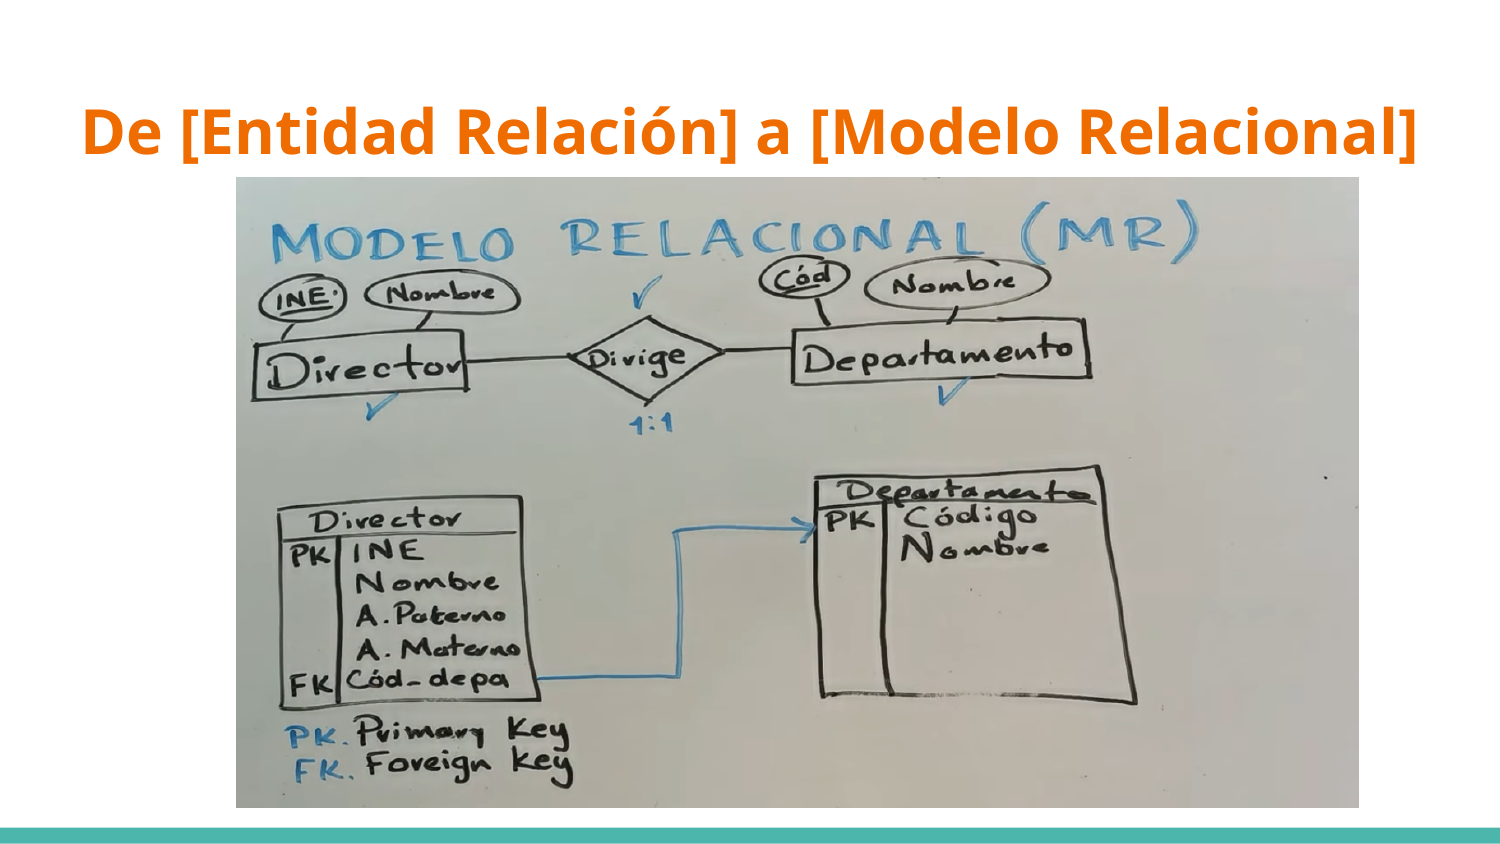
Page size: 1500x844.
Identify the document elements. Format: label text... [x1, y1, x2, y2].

picture [236, 177, 1359, 808]
title De [Entidad Relación] a [Modelo Relacional] [51, 72, 1449, 189]
